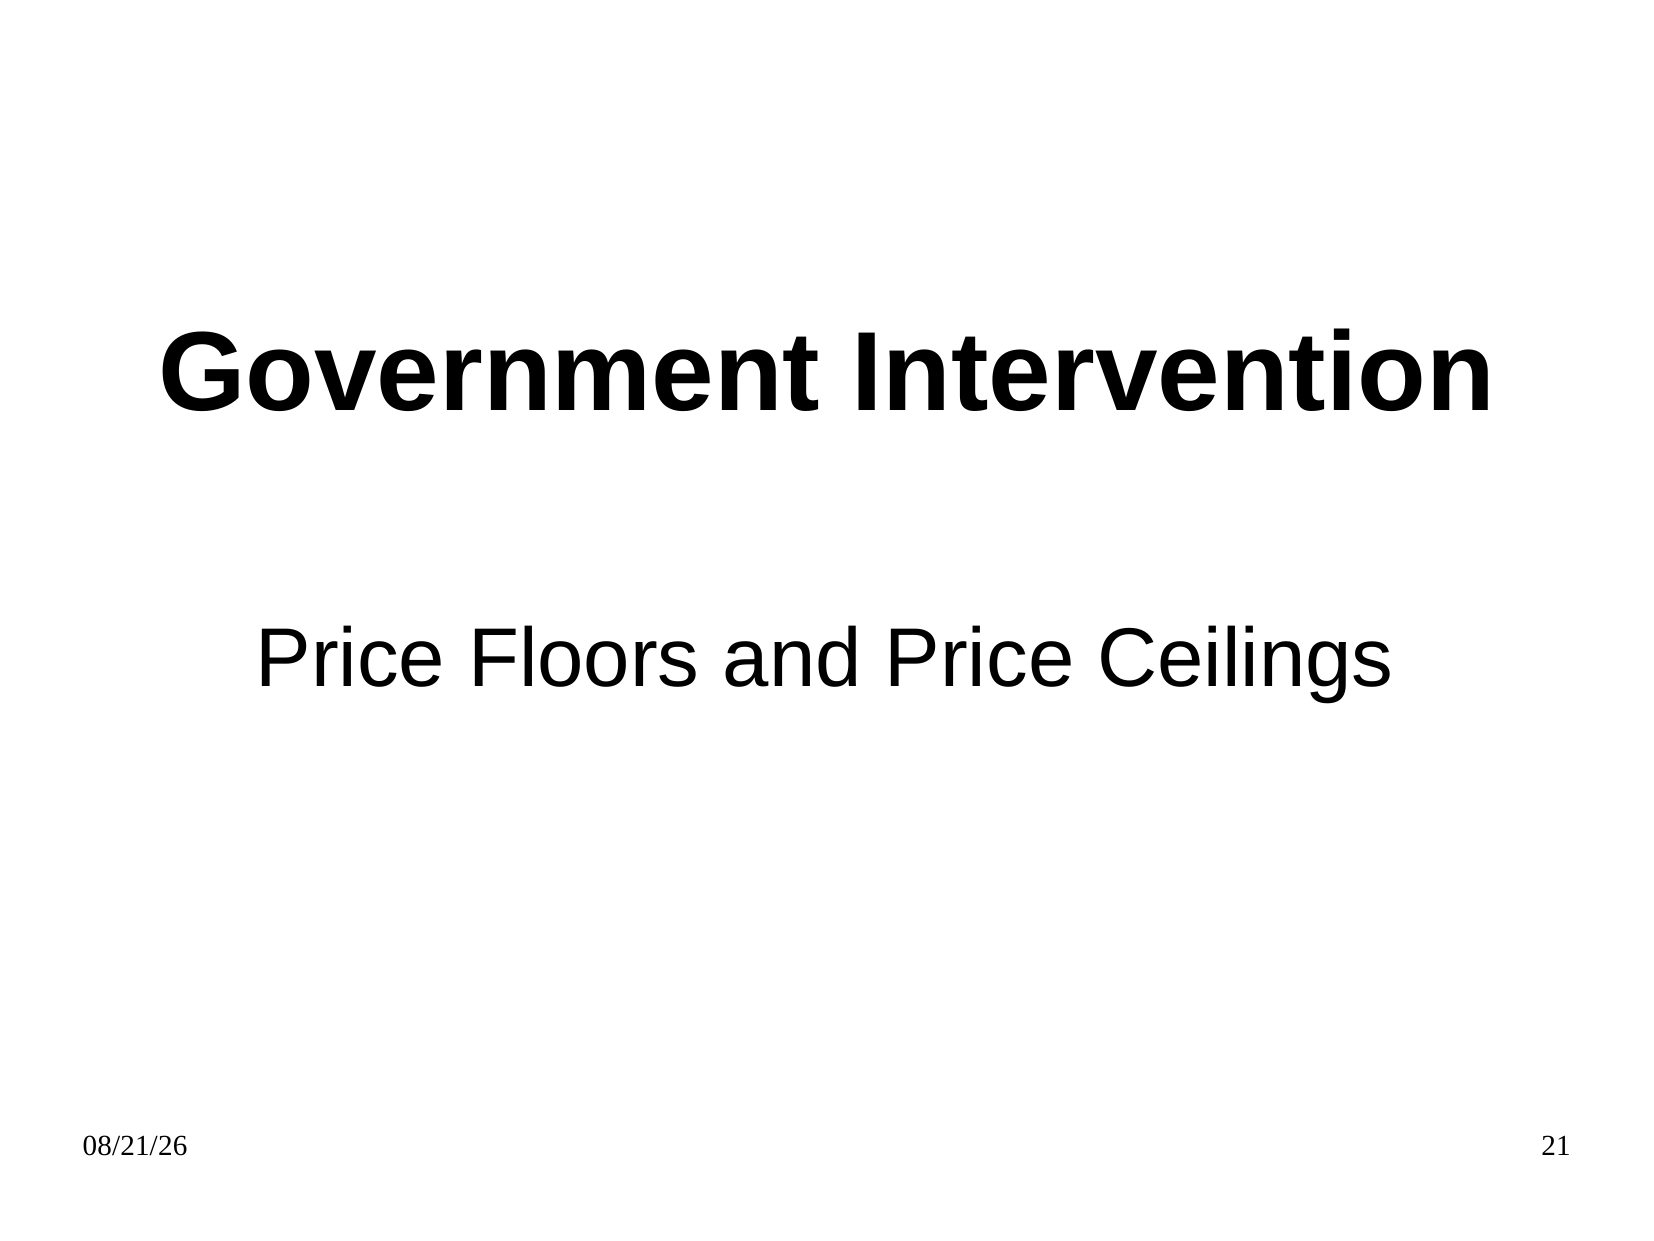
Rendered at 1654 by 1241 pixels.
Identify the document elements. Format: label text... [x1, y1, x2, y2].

subtitle Price Floors and Price Ceilings [80, 553, 1570, 763]
title Government Intervention [82, 267, 1571, 476]
